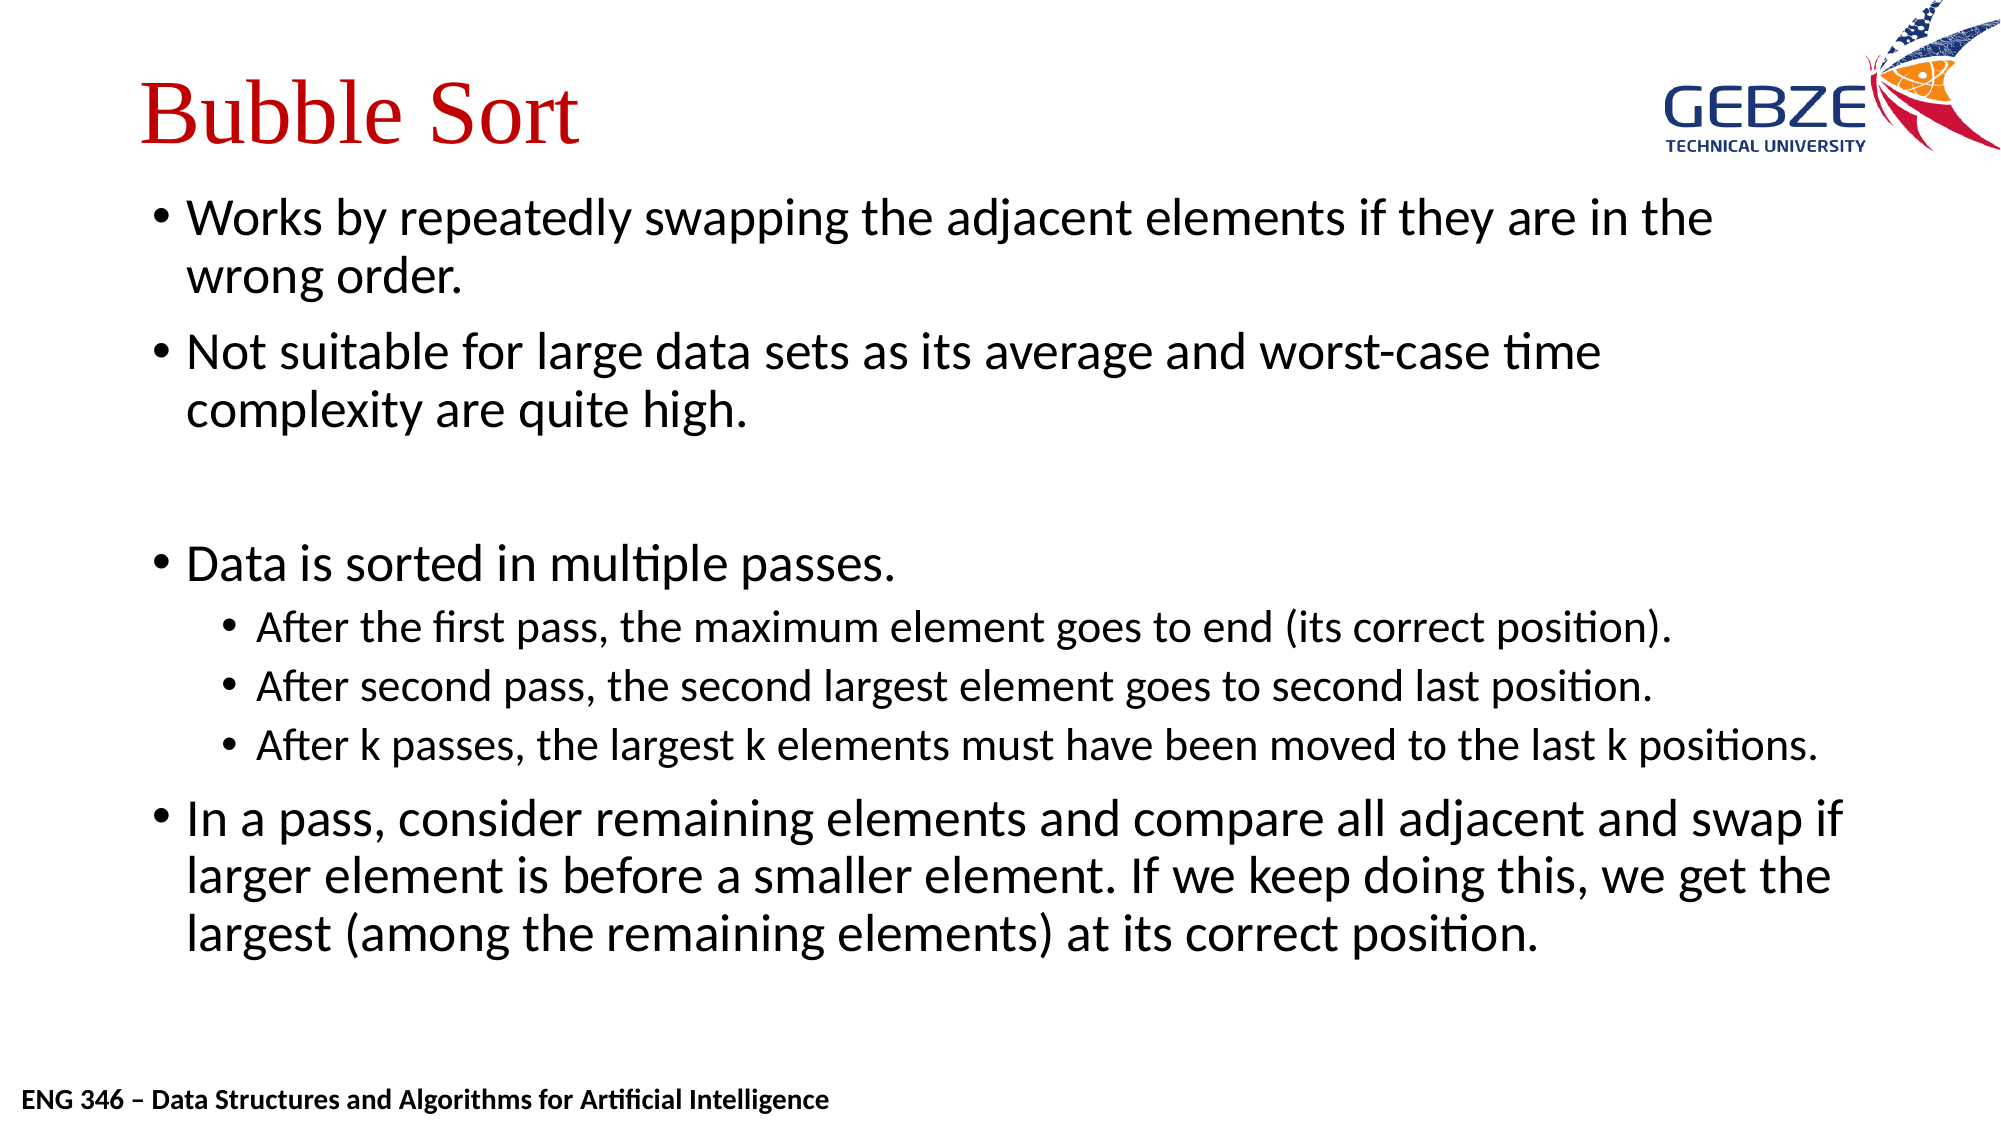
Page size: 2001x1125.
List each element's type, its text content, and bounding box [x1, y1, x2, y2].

list Works by repeatedly swapping the adjacent elements if they are in the wrong order. Not suitable for large data sets as its average and worst-case time complexity are quite high. Data is sorted in multiple passes. After the first pass, the maximum element goes to end (its correct position). After second pass, the second largest element goes to second last position. After k passes, the largest k elements must have been moved to the last k positions. In a pass, consider remaining elements and compare all adjacent and swap if larger element is before a smaller element. If we keep doing this, we get the largest (among the remaining elements) at its correct position. [137, 181, 1863, 1014]
picture [1665, 0, 2001, 152]
title Bubble Sort [137, 17, 1863, 181]
